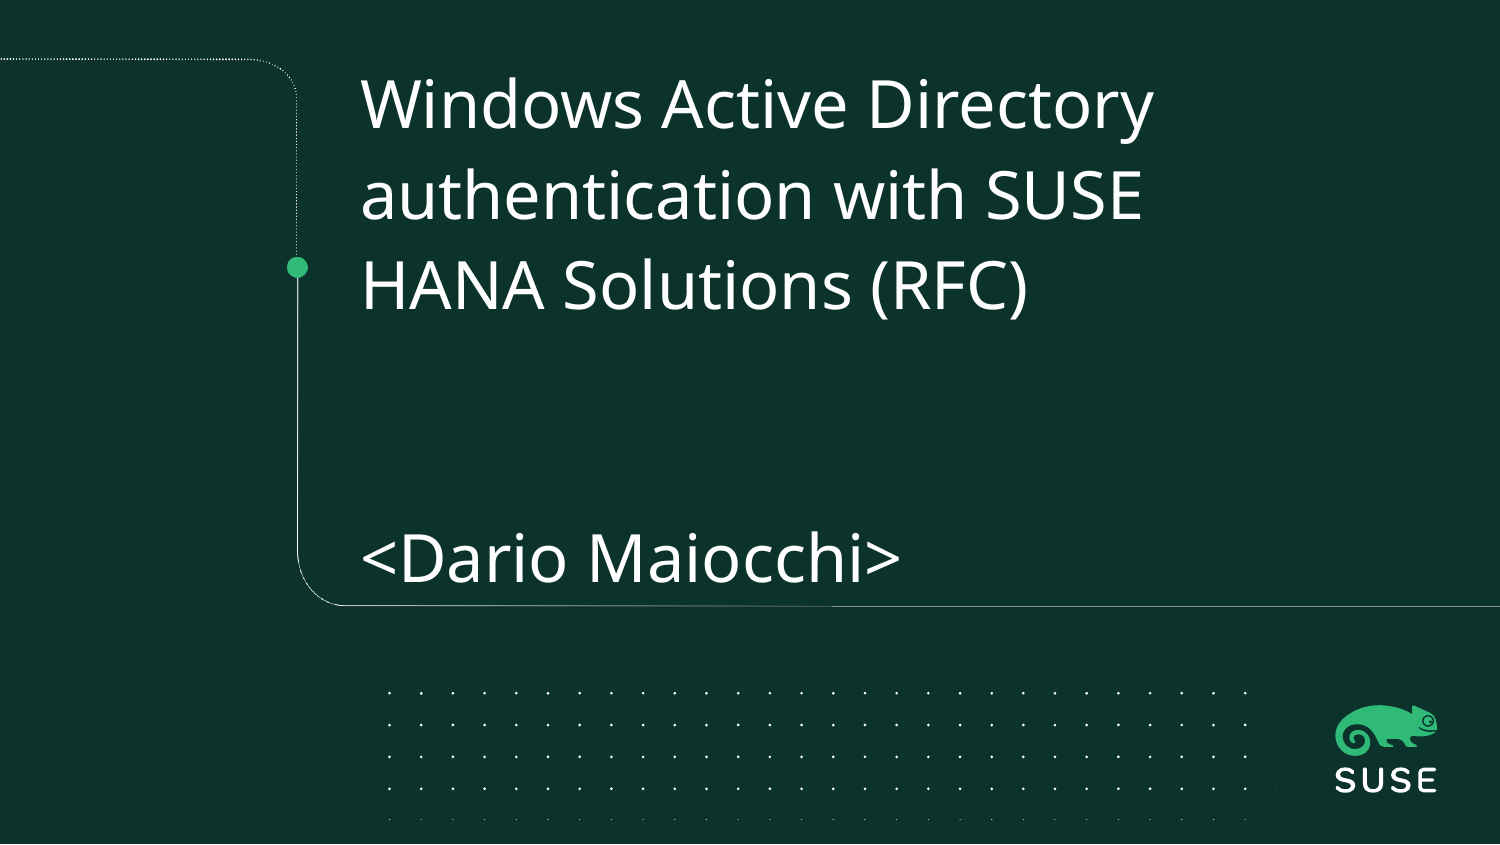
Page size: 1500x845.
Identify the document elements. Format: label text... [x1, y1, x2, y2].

picture [0, 58, 1500, 607]
title Windows Active Directory authentication with SUSE HANA Solutions (RFC) <Dario Maiocchi> [360, 94, 1426, 565]
